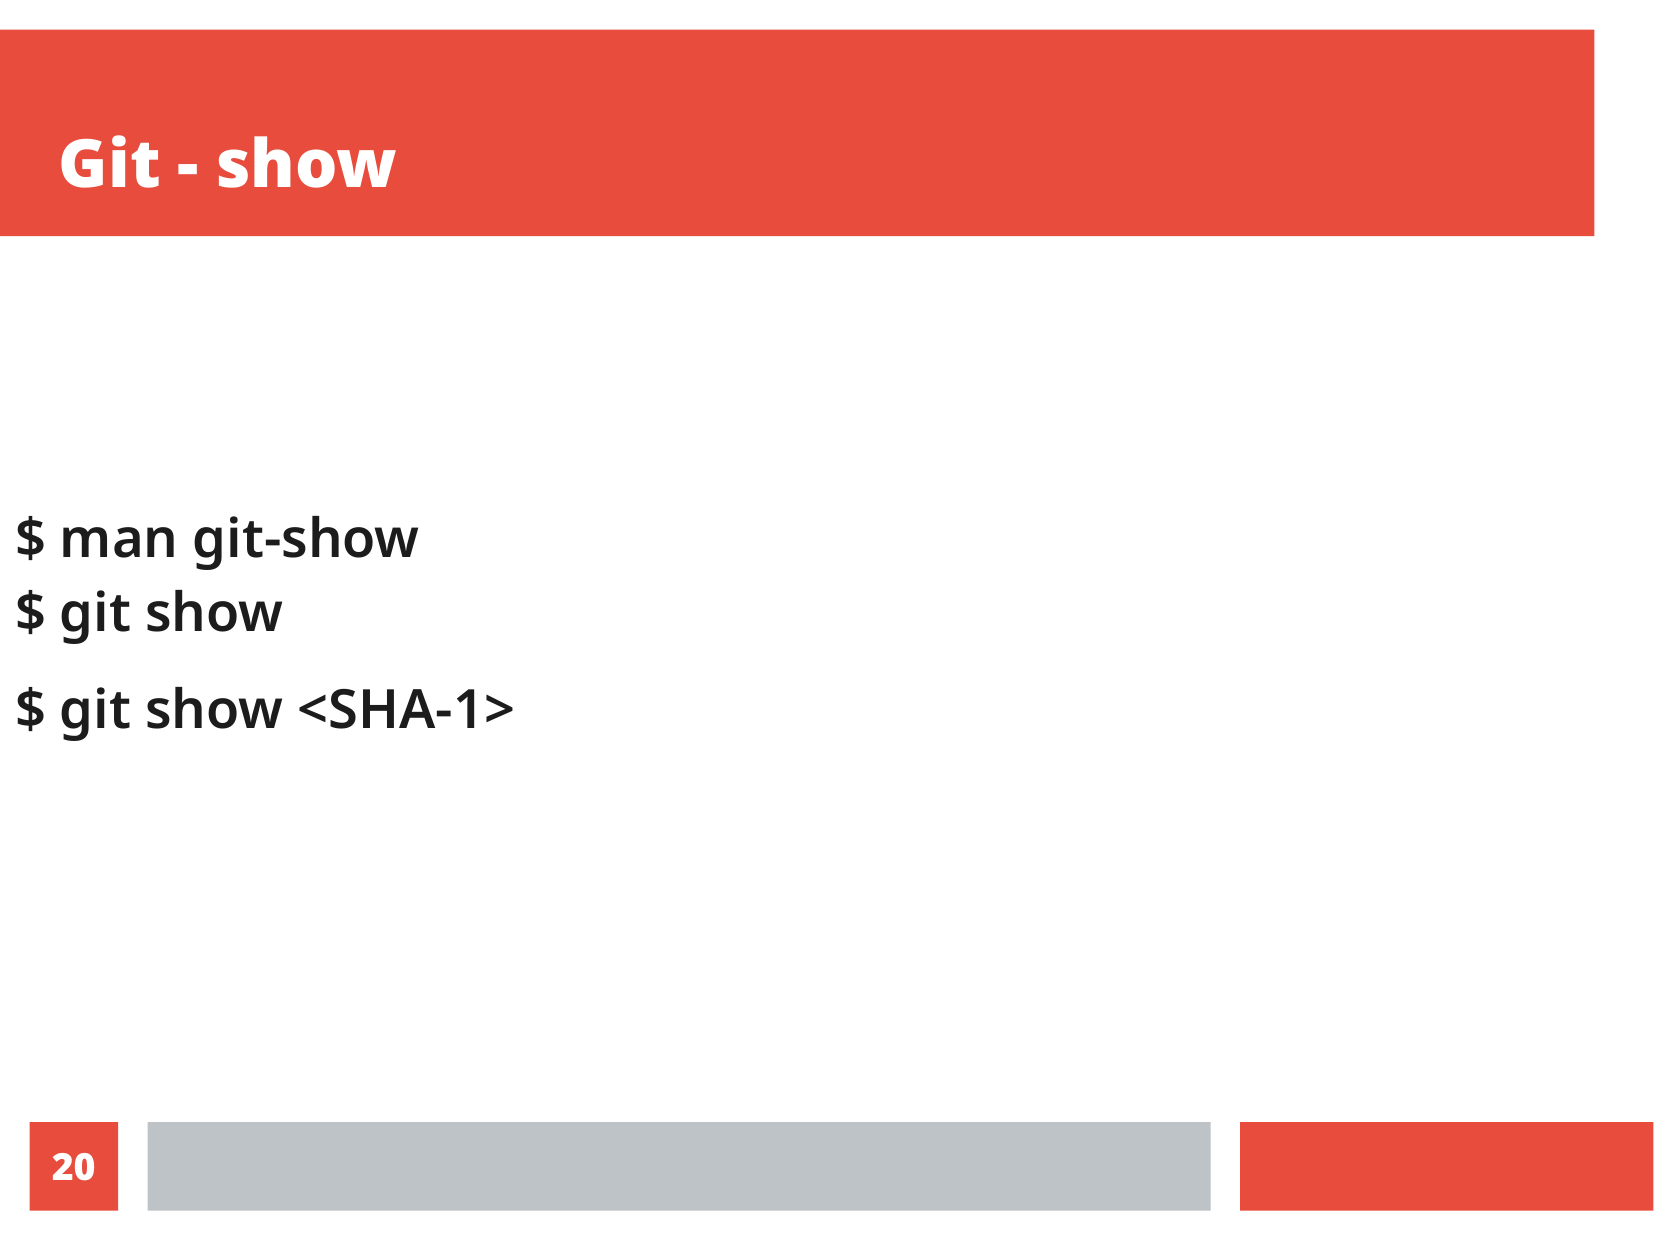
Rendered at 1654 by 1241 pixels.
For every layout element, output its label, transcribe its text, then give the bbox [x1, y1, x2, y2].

list $ man git-show $ git show $ git show <SHA-1> [15, 499, 1606, 826]
title Git - show [59, 59, 1595, 207]
